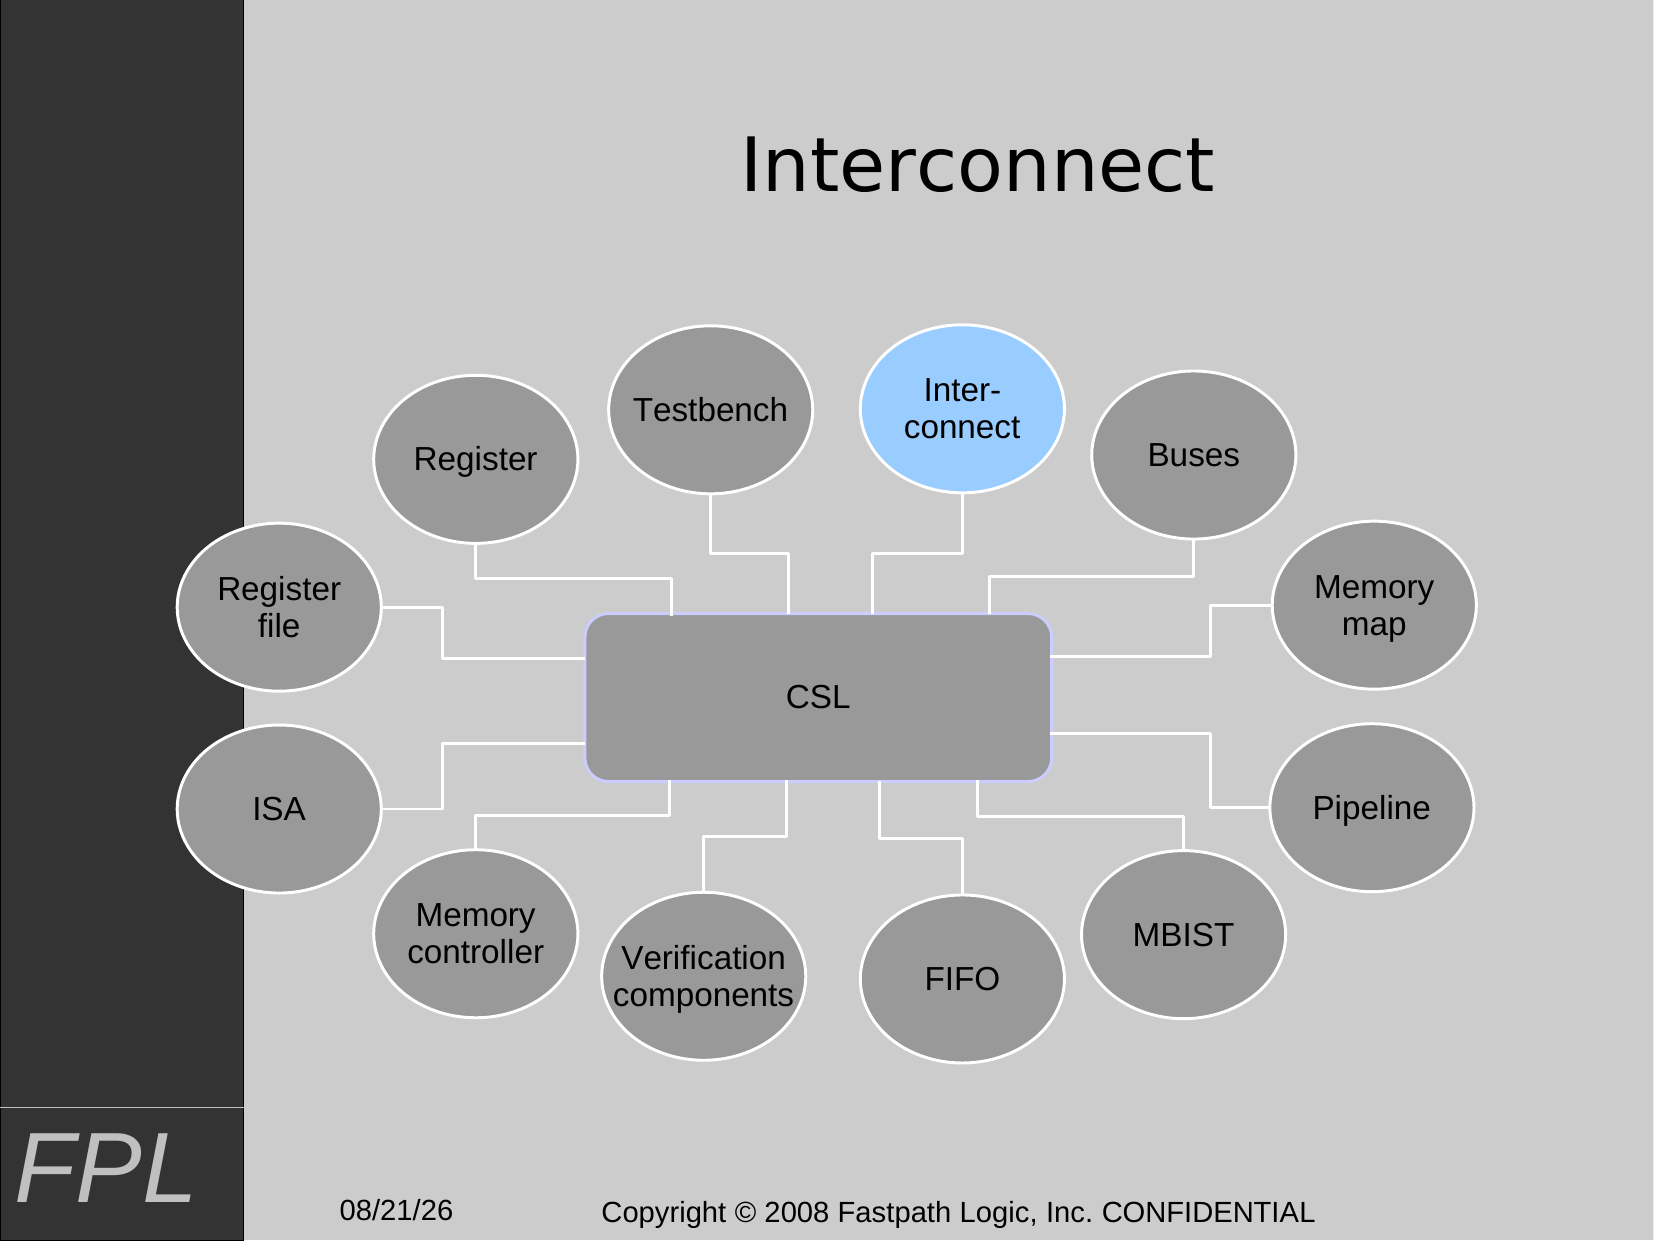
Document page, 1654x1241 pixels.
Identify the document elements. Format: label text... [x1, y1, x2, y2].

text_box Inter- connect [860, 324, 1065, 493]
text_box Buses [1091, 370, 1296, 540]
text_box Testbench [608, 325, 813, 494]
title Interconnect [427, 57, 1530, 274]
text_box Memory map [1272, 521, 1477, 690]
text_box Register file [177, 523, 382, 692]
text_box CSL [584, 613, 1052, 782]
text_box FIFO [860, 895, 1065, 1063]
text_box Verification components [601, 892, 806, 1061]
text_box Register [373, 375, 578, 544]
text_box MBIST [1081, 850, 1286, 1019]
text_box Pipeline [1269, 723, 1475, 892]
text_box ISA [177, 725, 382, 894]
text_box Memory controller [373, 849, 578, 1018]
